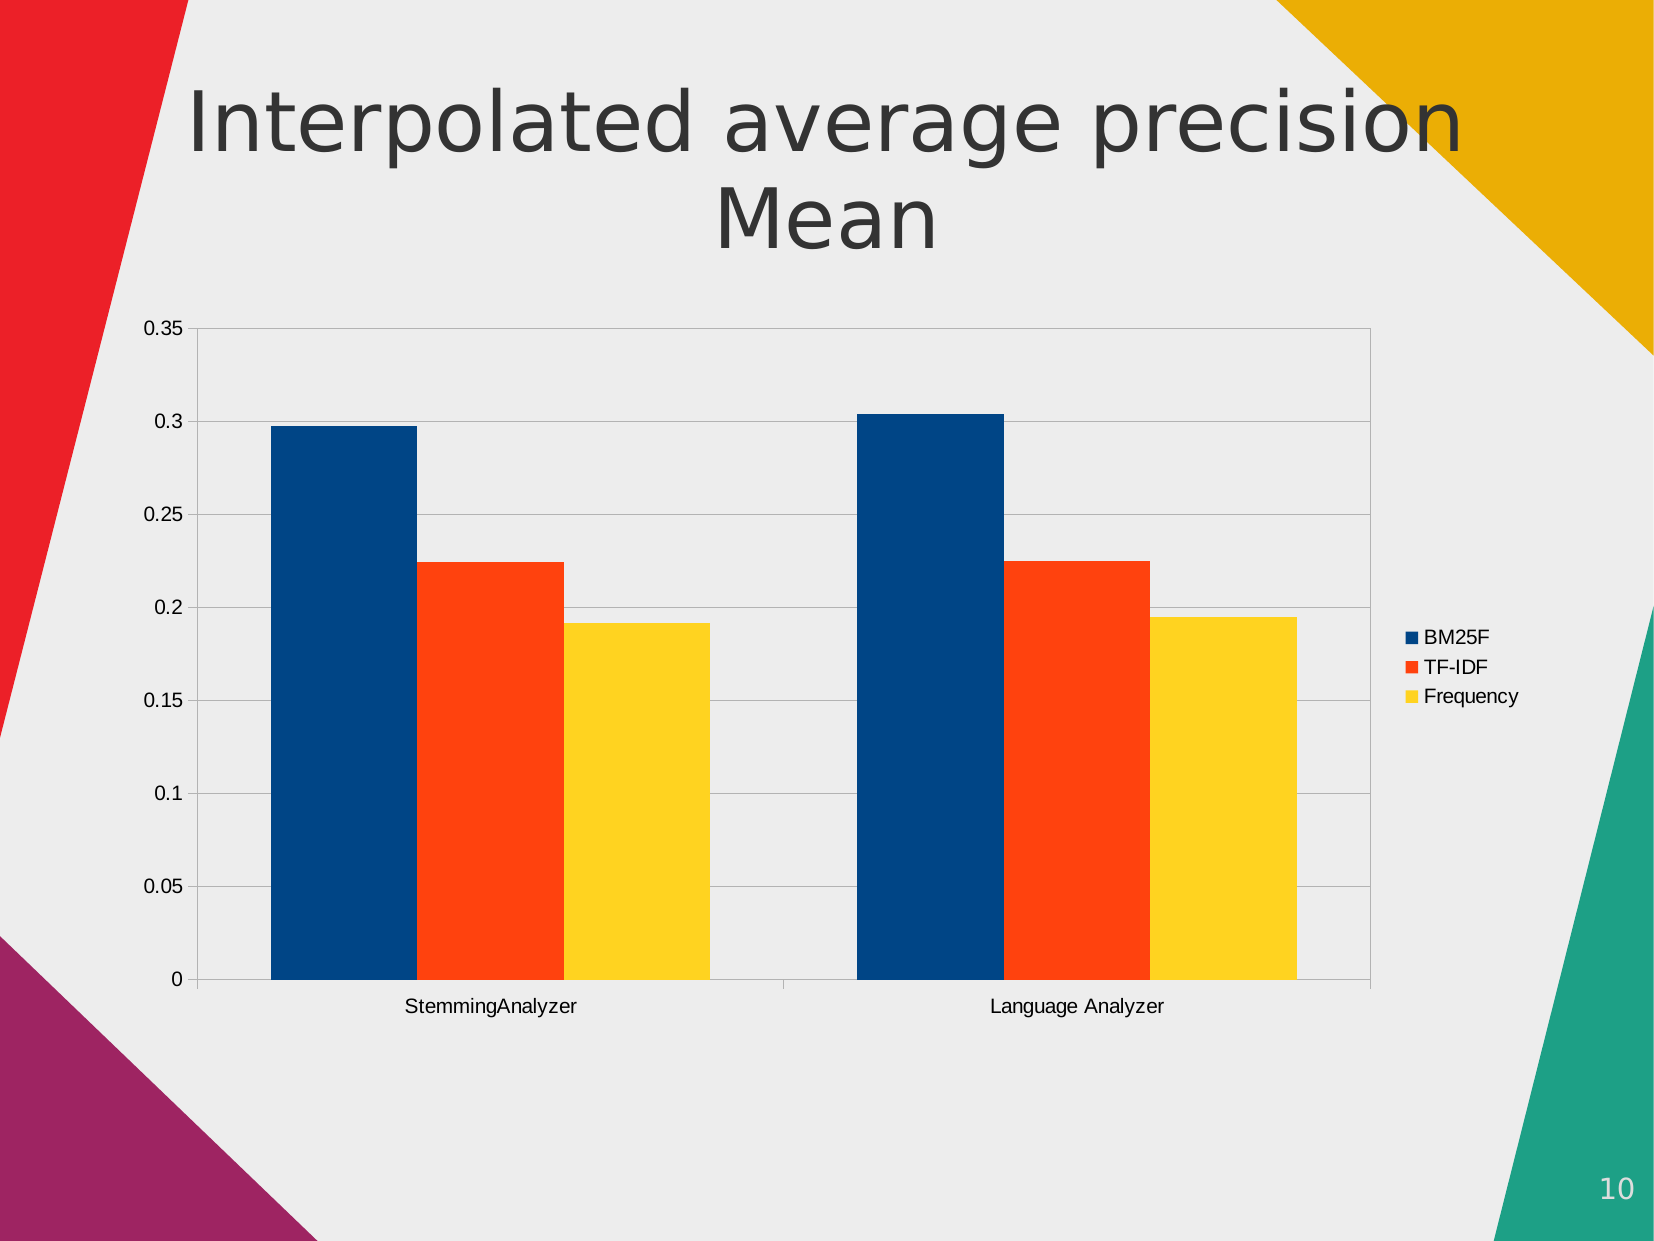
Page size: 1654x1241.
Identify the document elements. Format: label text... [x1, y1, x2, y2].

chart [114, 302, 1539, 1033]
title Interpolated average precision Mean [114, 73, 1539, 271]
